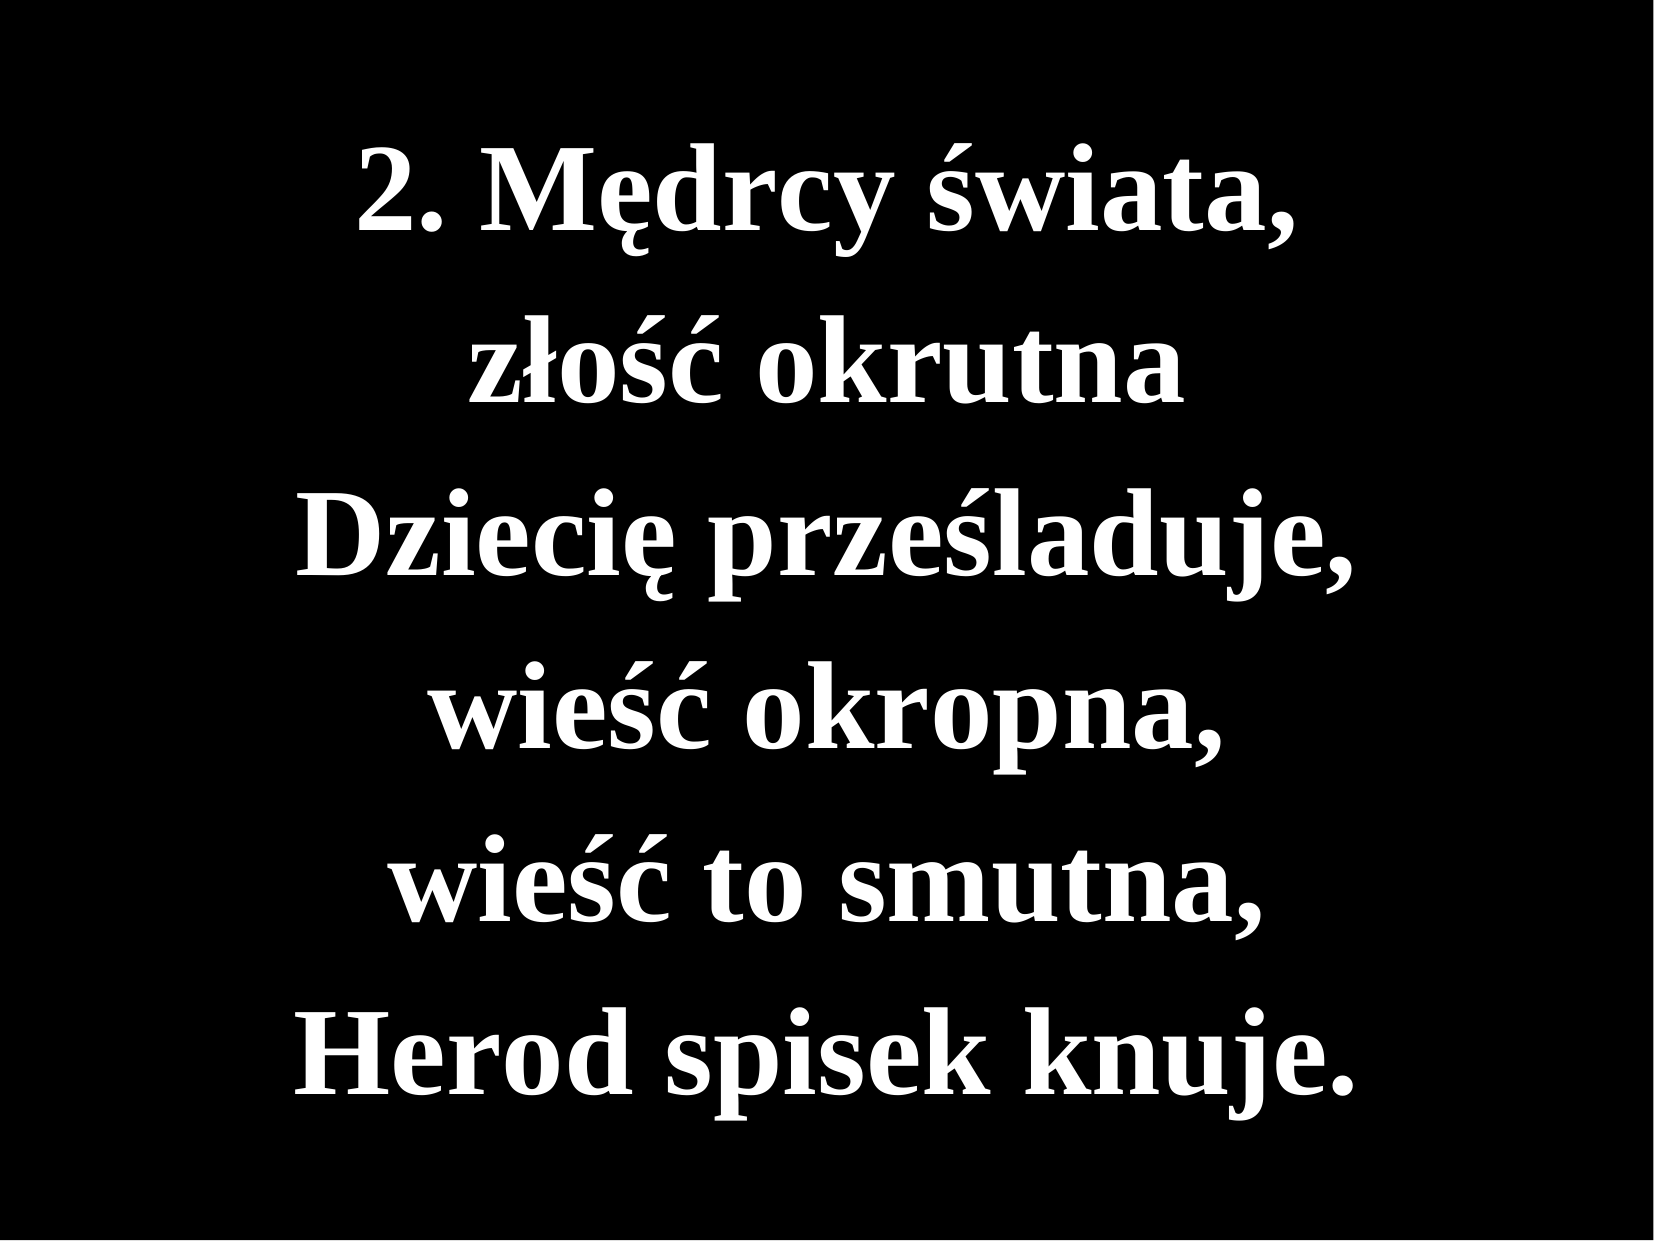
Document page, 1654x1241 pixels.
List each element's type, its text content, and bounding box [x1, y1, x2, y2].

title 2. Mędrcy świata, ppp złość okrutna ppp Dziecię prześladuje, ppp wieść okropna, ppp wieść to smutna, ppp Herod spisek knuje. [0, 0, 1654, 1241]
